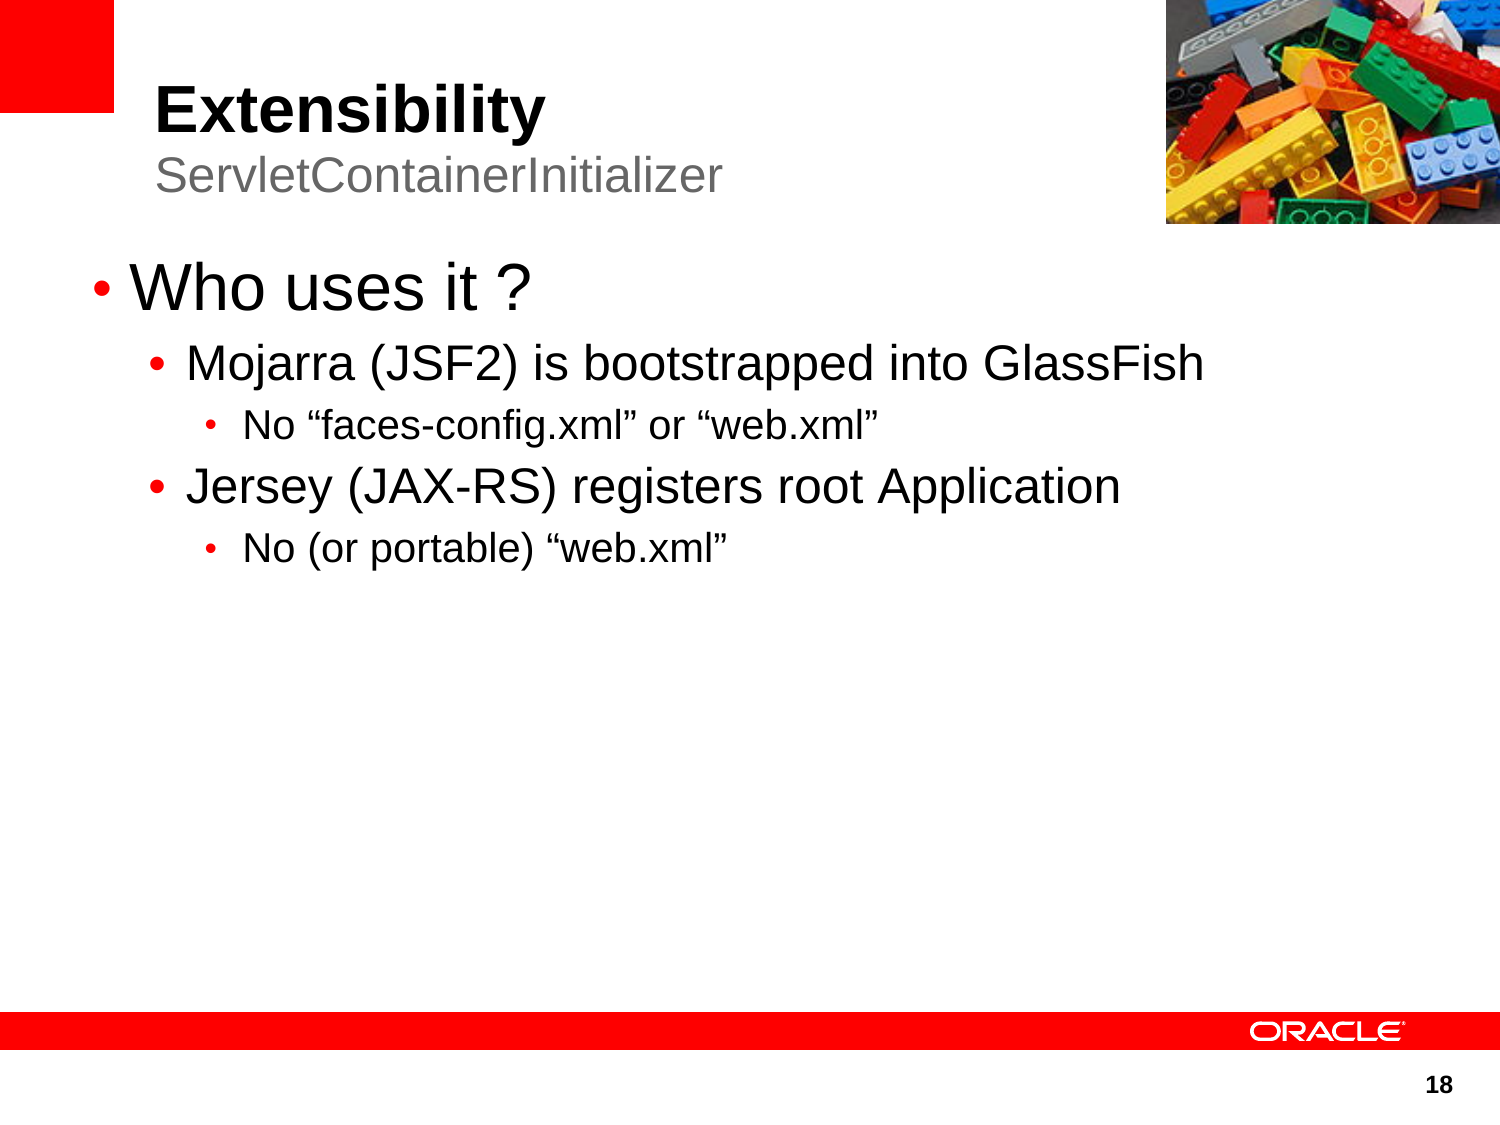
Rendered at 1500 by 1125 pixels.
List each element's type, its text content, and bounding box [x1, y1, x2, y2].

picture [0, 1012, 1500, 1050]
picture [1166, 0, 1500, 224]
title Extensibility ServletContainerInitializer [139, 64, 1166, 211]
picture [0, 0, 114, 113]
list Who uses it ? Mojarra (JSF2) is bootstrapped into GlassFish No “faces-config.xml” or “web.xml” Jersey (JAX-RS) registers root Application No (or portable) “web.xml” [92, 250, 1463, 963]
